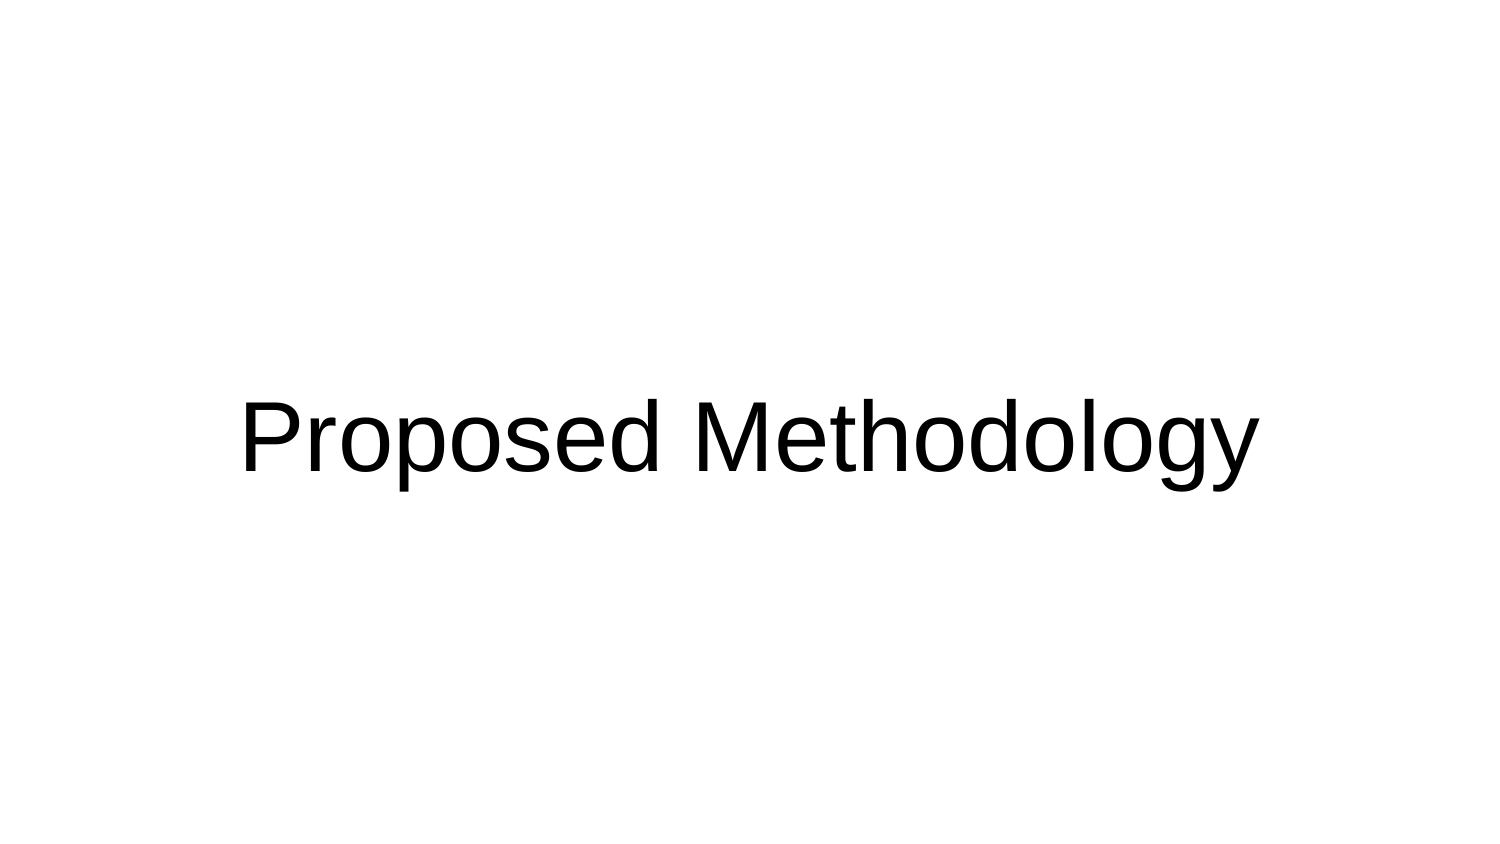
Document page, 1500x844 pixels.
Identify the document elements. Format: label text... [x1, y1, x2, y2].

title Proposed Methodology [51, 356, 1449, 488]
